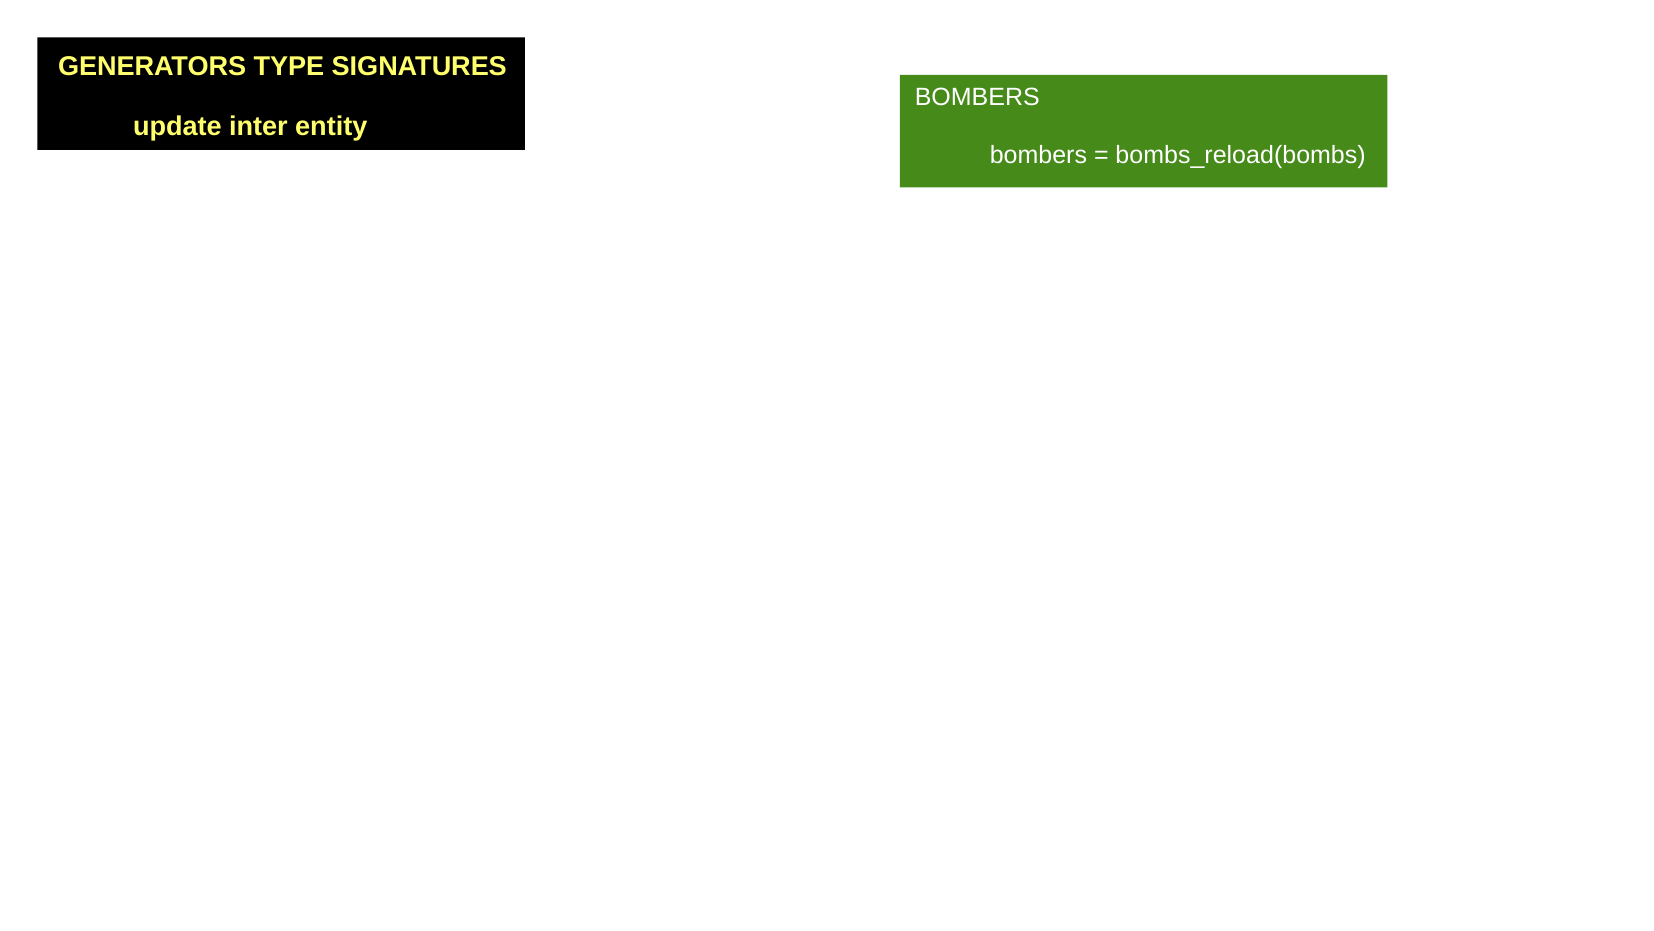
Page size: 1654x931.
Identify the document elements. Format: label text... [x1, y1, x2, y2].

text_box BOMBERS bombers = bombs_reload(bombs) [899, 74, 1388, 188]
text_box GENERATORS TYPE SIGNATURES update inter entity [37, 37, 525, 150]
